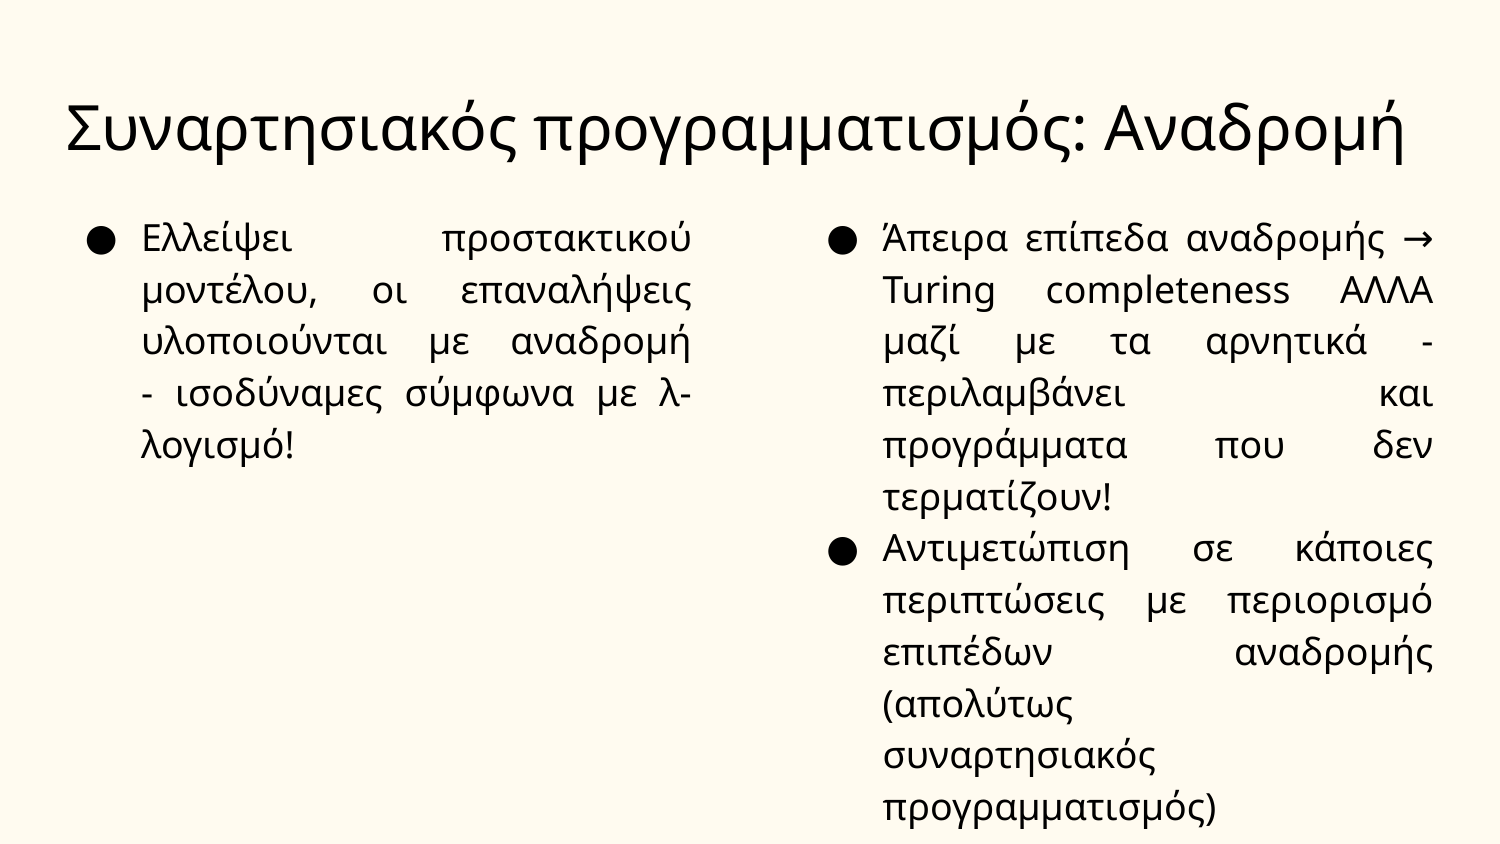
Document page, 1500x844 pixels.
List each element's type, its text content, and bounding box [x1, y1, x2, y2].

title Συναρτησιακός προγραμματισμός: Αναδρομή [51, 72, 1449, 174]
list Ελλείψει προστακτικού μοντέλου, οι επαναλήψεις υλοποιούνται με αναδρομή - ισοδύναμες σύμφωνα με λ-λογισμό! [51, 192, 708, 750]
list Άπειρα επίπεδα αναδρομής → Turing completeness ΑΛΛΑ μαζί με τα αρνητικά - περιλαμβάνει και προγράμματα που δεν τερματίζουν! Αντιμετώπιση σε κάποιες περιπτώσεις με περιορισμό επιπέδων αναδρομής (απολύτως συναρτησιακός προγραμματισμός) [792, 192, 1449, 750]
